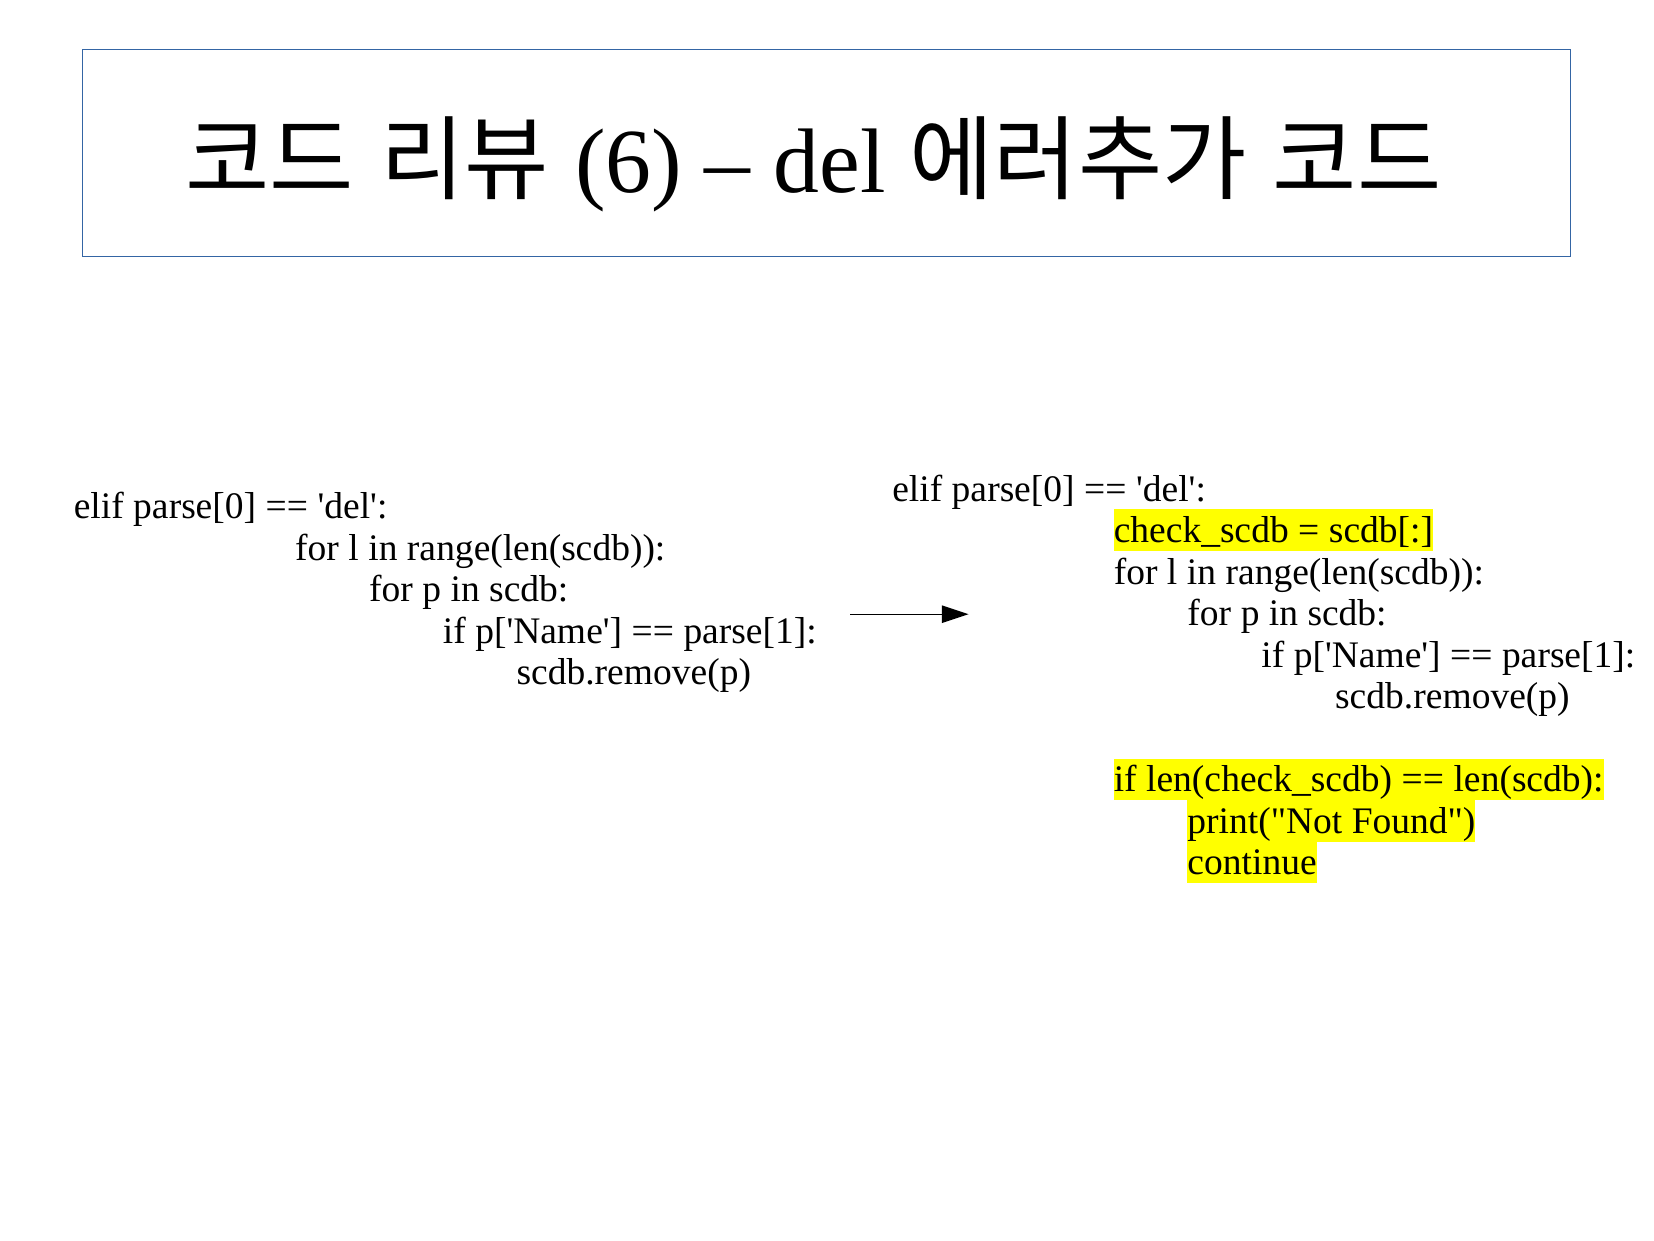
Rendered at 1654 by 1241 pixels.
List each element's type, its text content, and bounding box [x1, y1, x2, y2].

text_box elif parse[0] == 'del': for l in range(len(scdb)): for p in scdb: if p['Name'] == parse[1]: scdb.remove(p) [59, 477, 877, 756]
text_box elif parse[0] == 'del': check_scdb = scdb[:] for l in range(len(scdb)): for p in scdb: if p['Name'] == parse[1]: scdb.remove(p) if len(check_scdb) == len(scdb): print("Not Found") continue [877, 460, 1654, 905]
title 코드 리뷰 (6) – del 에러추가 코드 [82, 49, 1571, 257]
